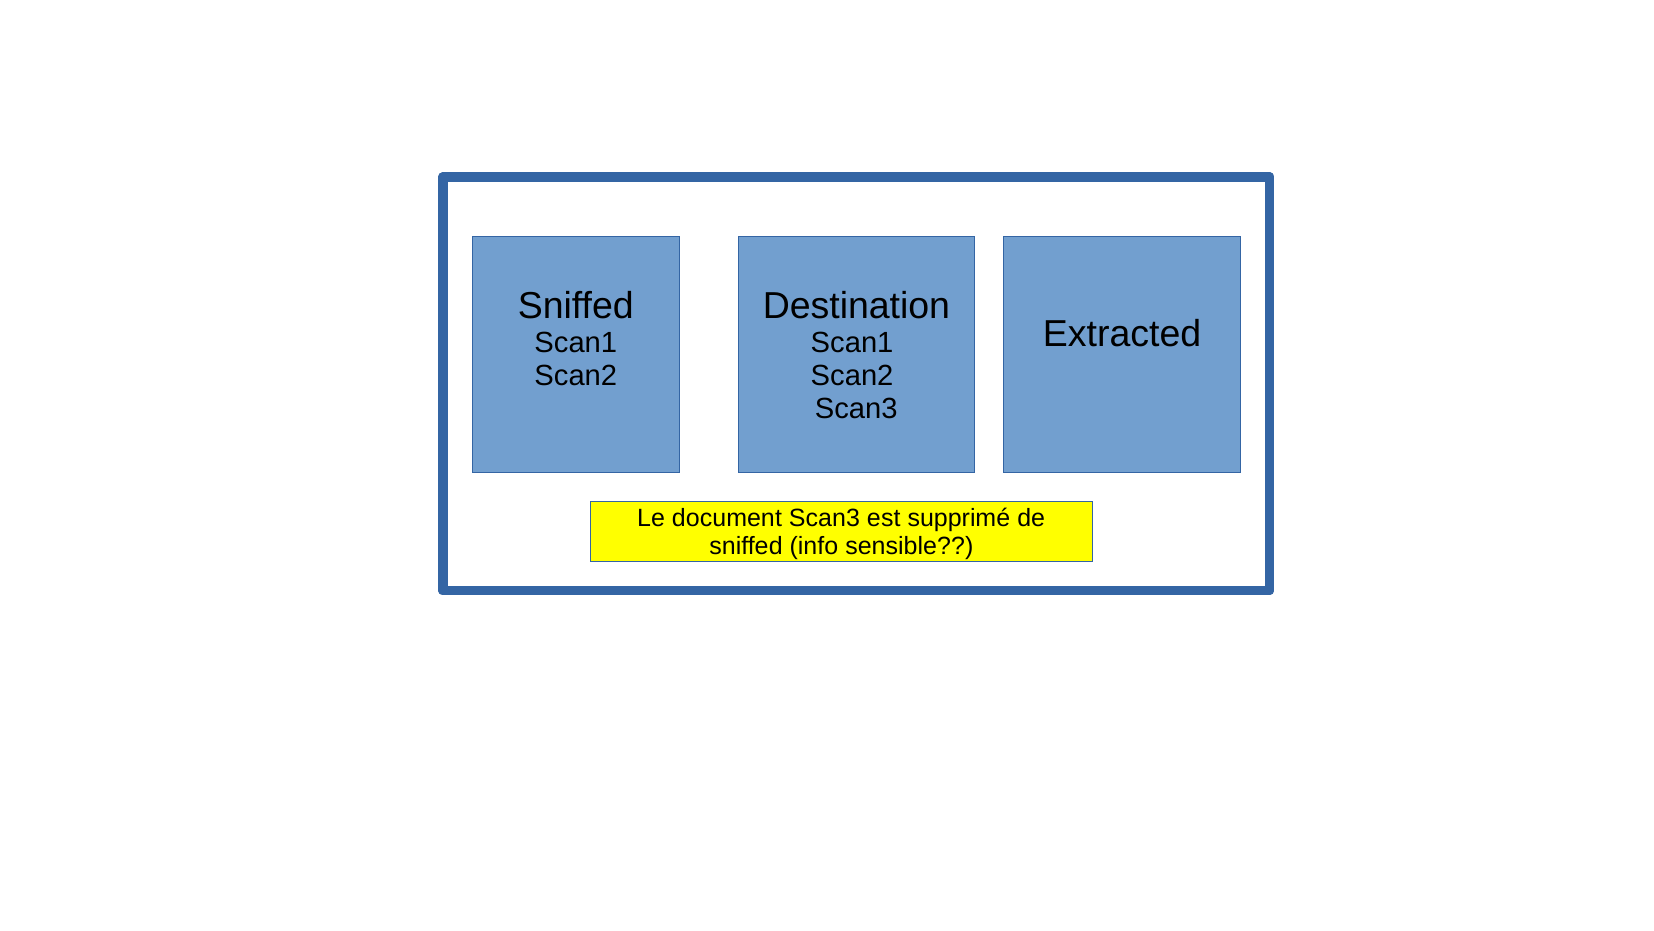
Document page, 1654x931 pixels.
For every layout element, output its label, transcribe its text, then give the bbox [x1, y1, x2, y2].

text_box Le document Scan3 est supprimé de sniffed (info sensible??) [590, 501, 1093, 562]
text_box [442, 177, 1270, 591]
